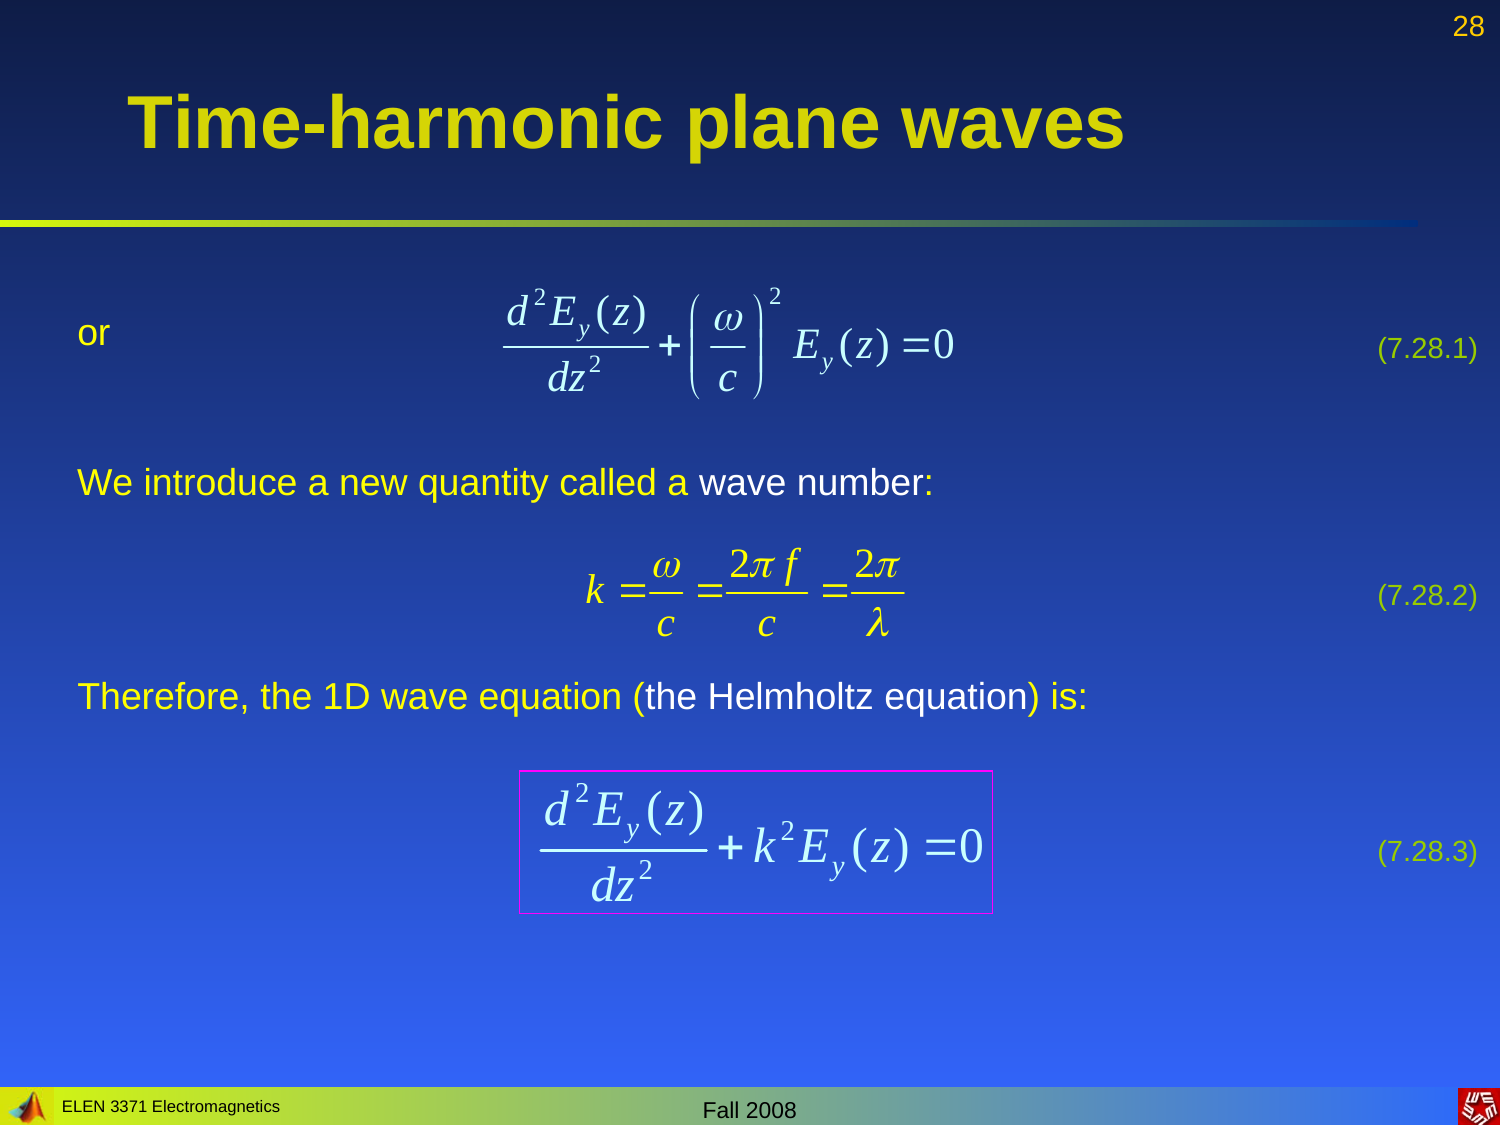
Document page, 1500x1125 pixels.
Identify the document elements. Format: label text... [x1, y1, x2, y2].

chart [520, 771, 992, 913]
text_box or [62, 299, 163, 361]
title Time-harmonic plane waves [112, 37, 1388, 201]
text_box (7.28.1) [1362, 321, 1500, 372]
picture [0, 1087, 54, 1125]
chart [485, 275, 963, 409]
text_box (7.28.3) [1362, 824, 1500, 876]
text_box (7.28.2) [1362, 568, 1500, 619]
text_box Therefore, the 1D wave equation (the Helmholtz equation) is: [62, 664, 1263, 725]
chart [579, 537, 913, 646]
picture [1458, 1088, 1500, 1125]
text_box We introduce a new quantity called a wave number: [62, 449, 1300, 511]
